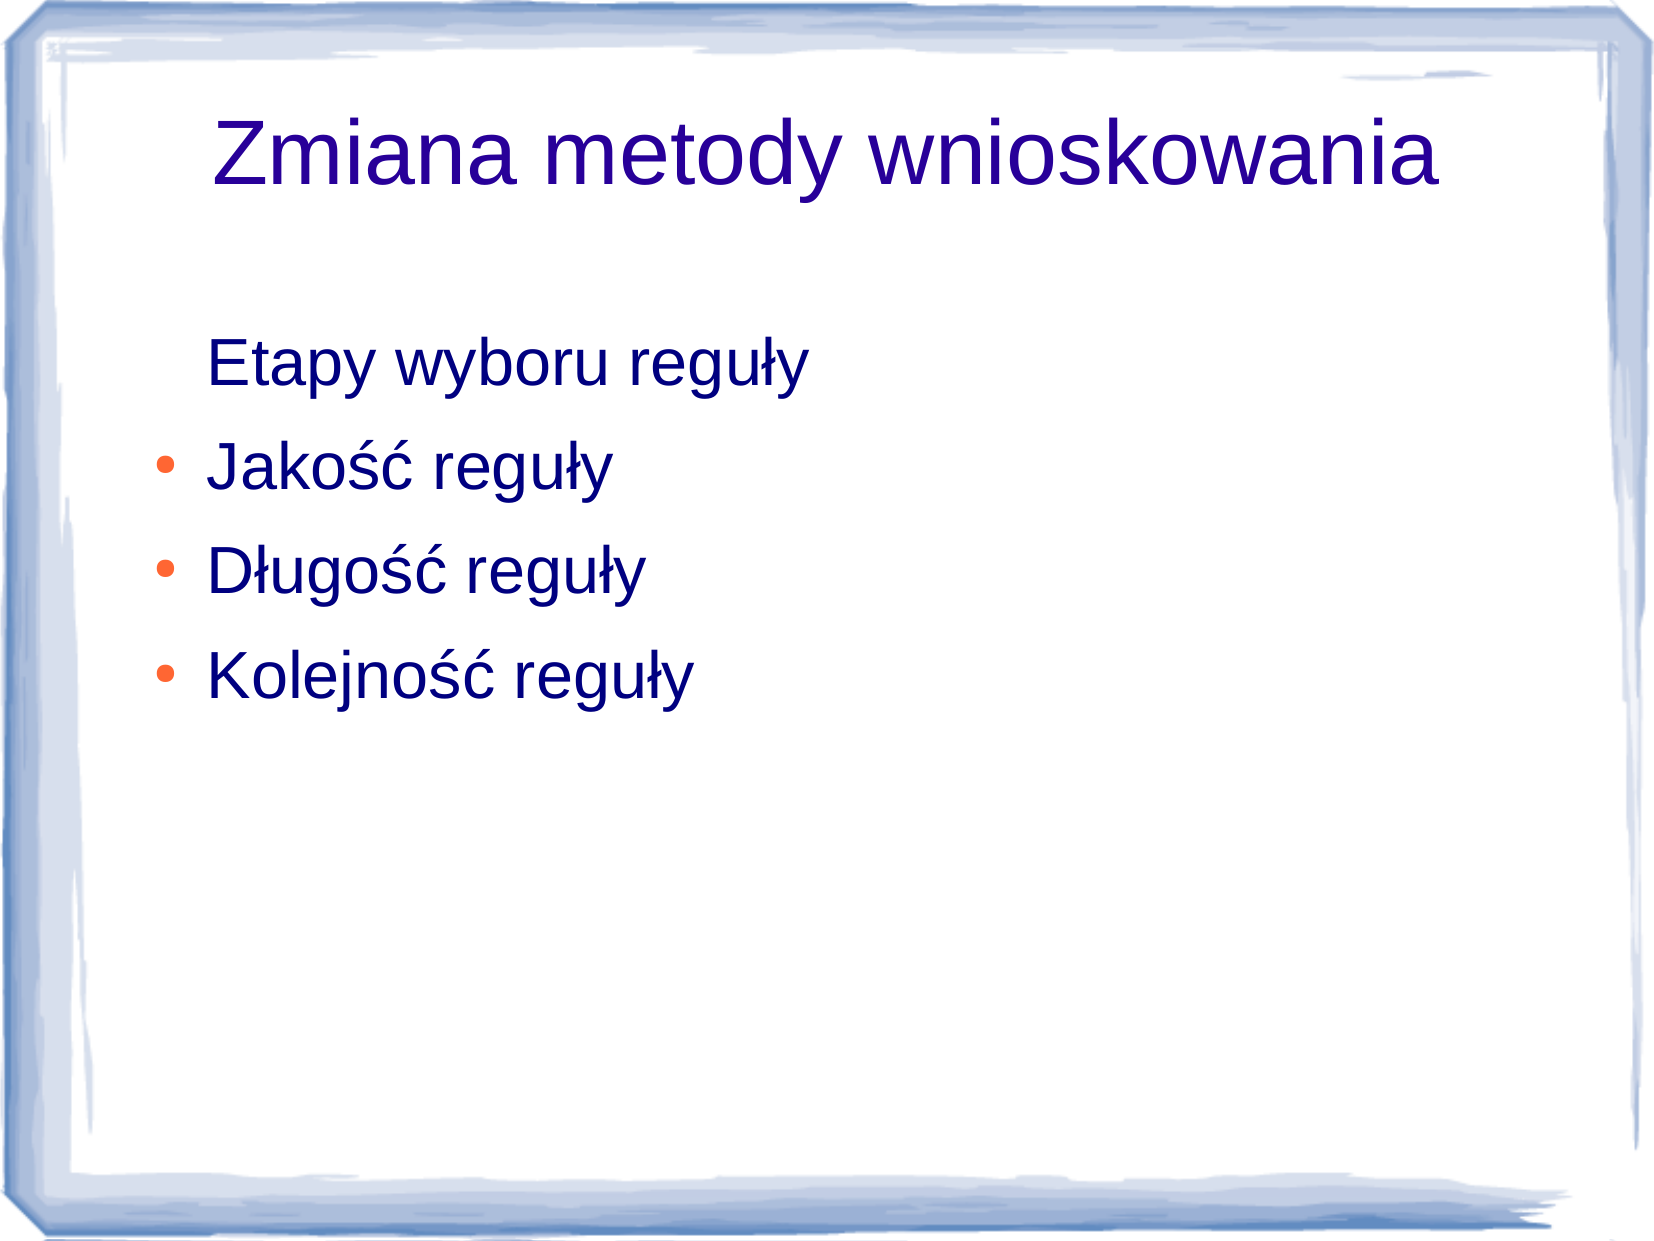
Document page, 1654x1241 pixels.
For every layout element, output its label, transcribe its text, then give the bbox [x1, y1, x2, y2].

picture [0, 0, 1654, 1241]
title Zmiana metody wnioskowania [82, 49, 1571, 257]
list Etapy wyboru reguły Jakość reguły Długość reguły Kolejność reguły [118, 324, 1571, 1004]
